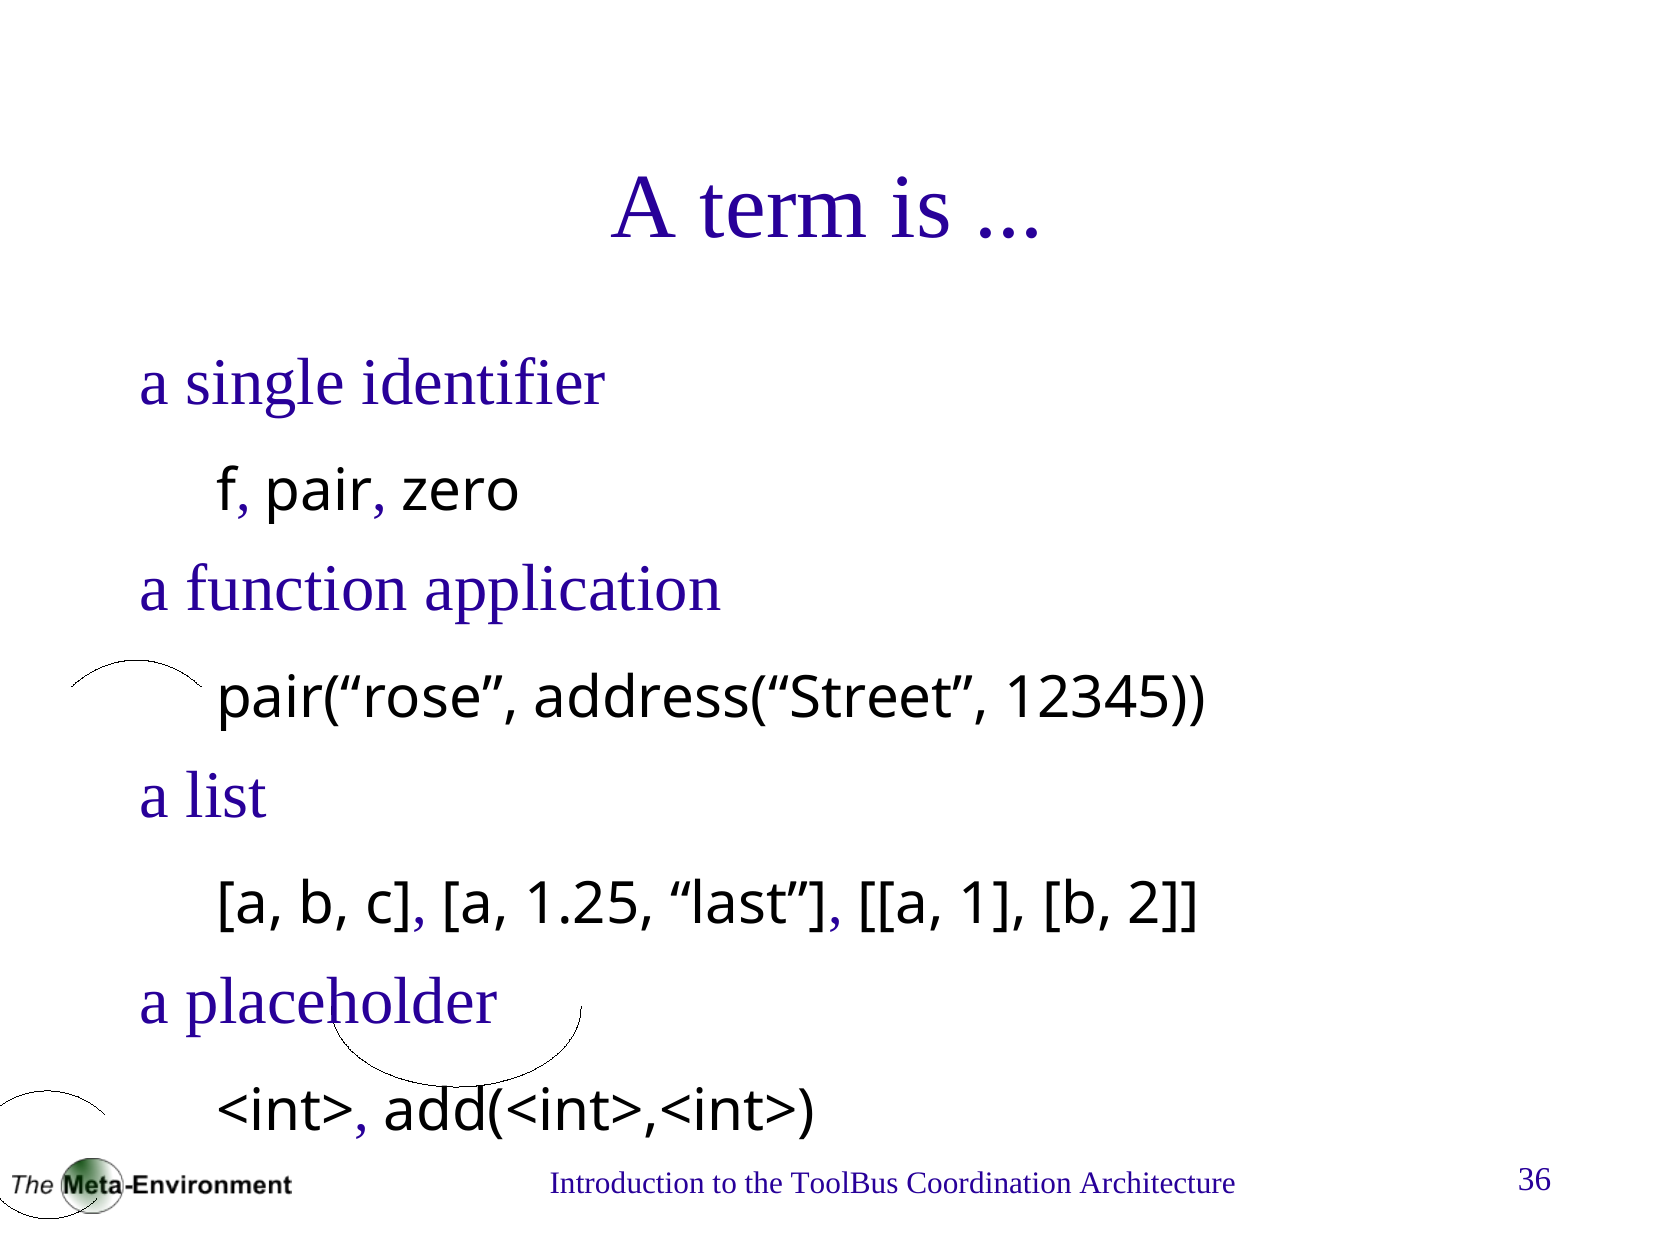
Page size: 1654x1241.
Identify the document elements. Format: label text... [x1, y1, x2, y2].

title A term is ... [121, 102, 1534, 311]
list a single identifier f, pair, zero a function application pair(“rose”, address(“Street”, 12345)) a list [a, b, c], [a, 1.25, “last”], [[a, 1], [b, 2]] a placeholder <int>, add(<int>,<int>) [121, 344, 1534, 1181]
picture [12, 1158, 292, 1214]
